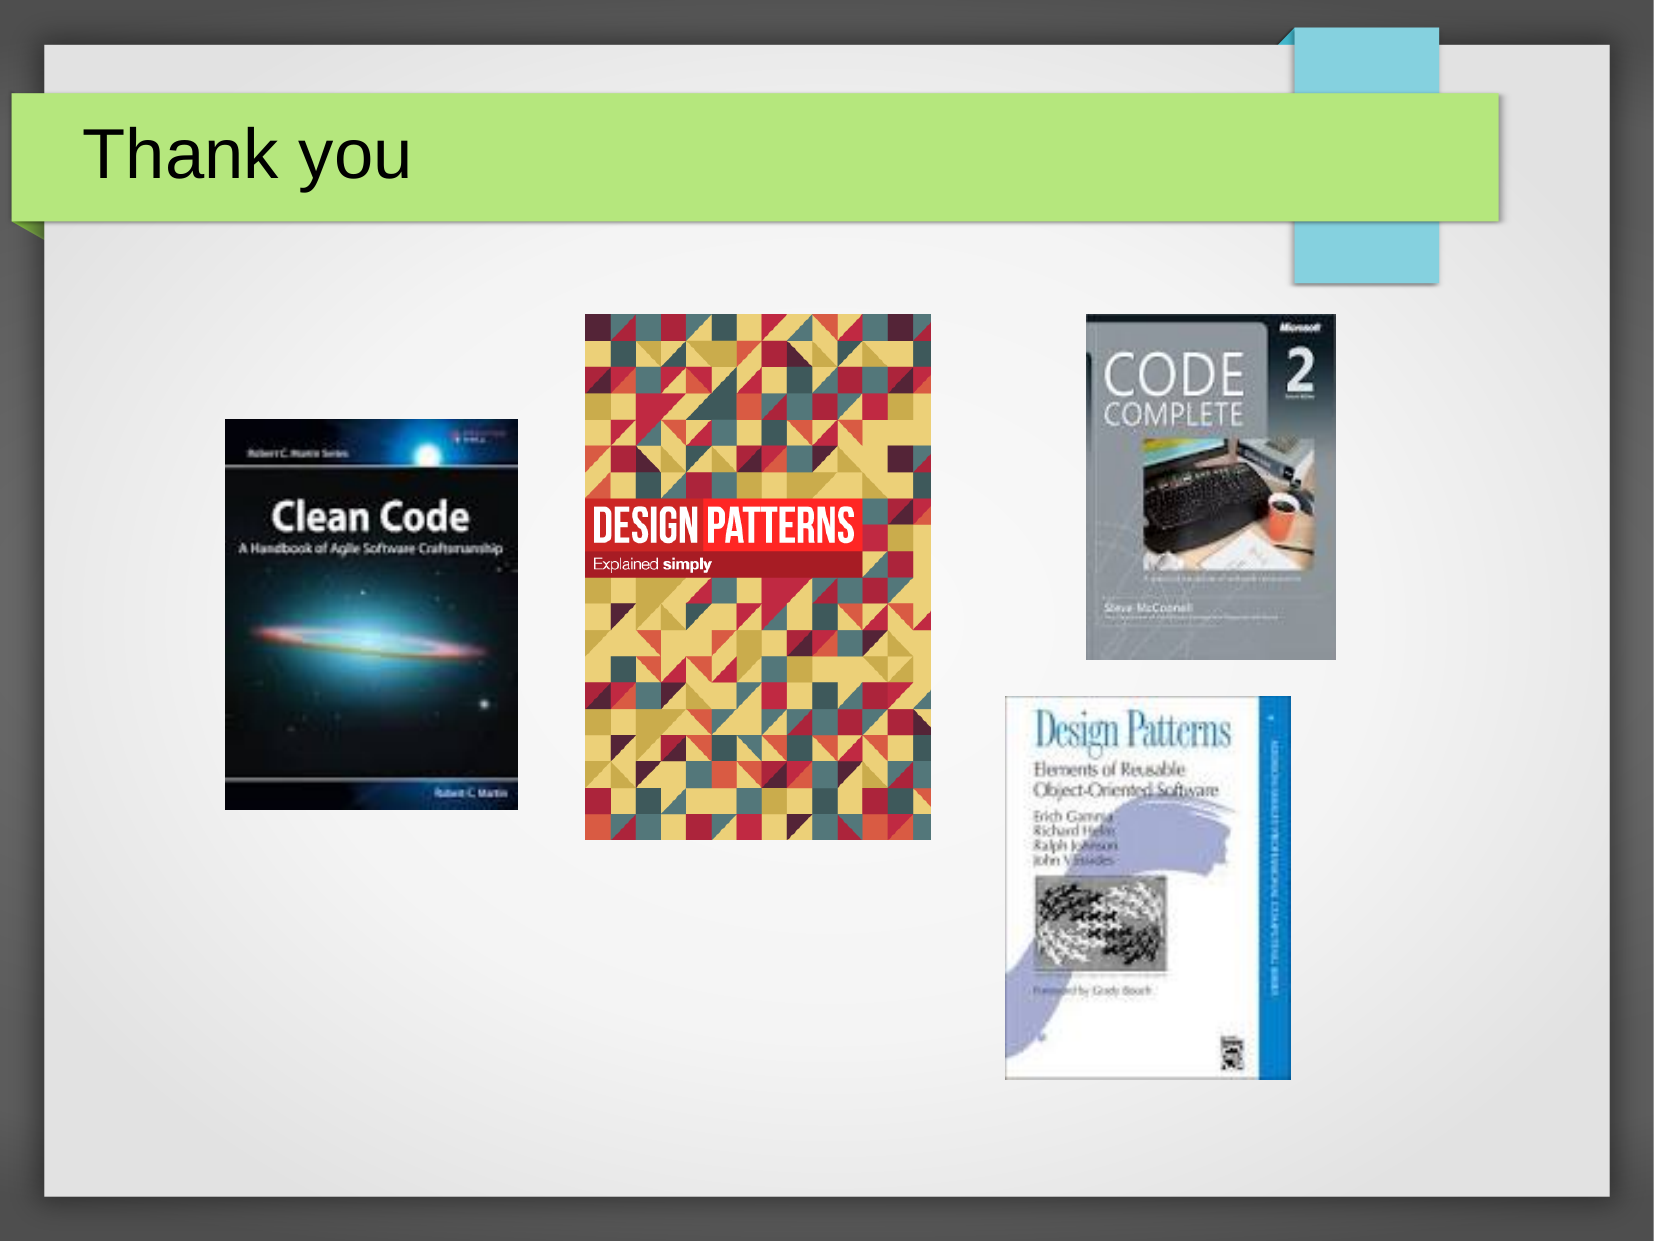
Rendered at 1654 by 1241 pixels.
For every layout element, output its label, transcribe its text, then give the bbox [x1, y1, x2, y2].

picture [0, 0, 1654, 1241]
title Thank you [82, 94, 1264, 213]
